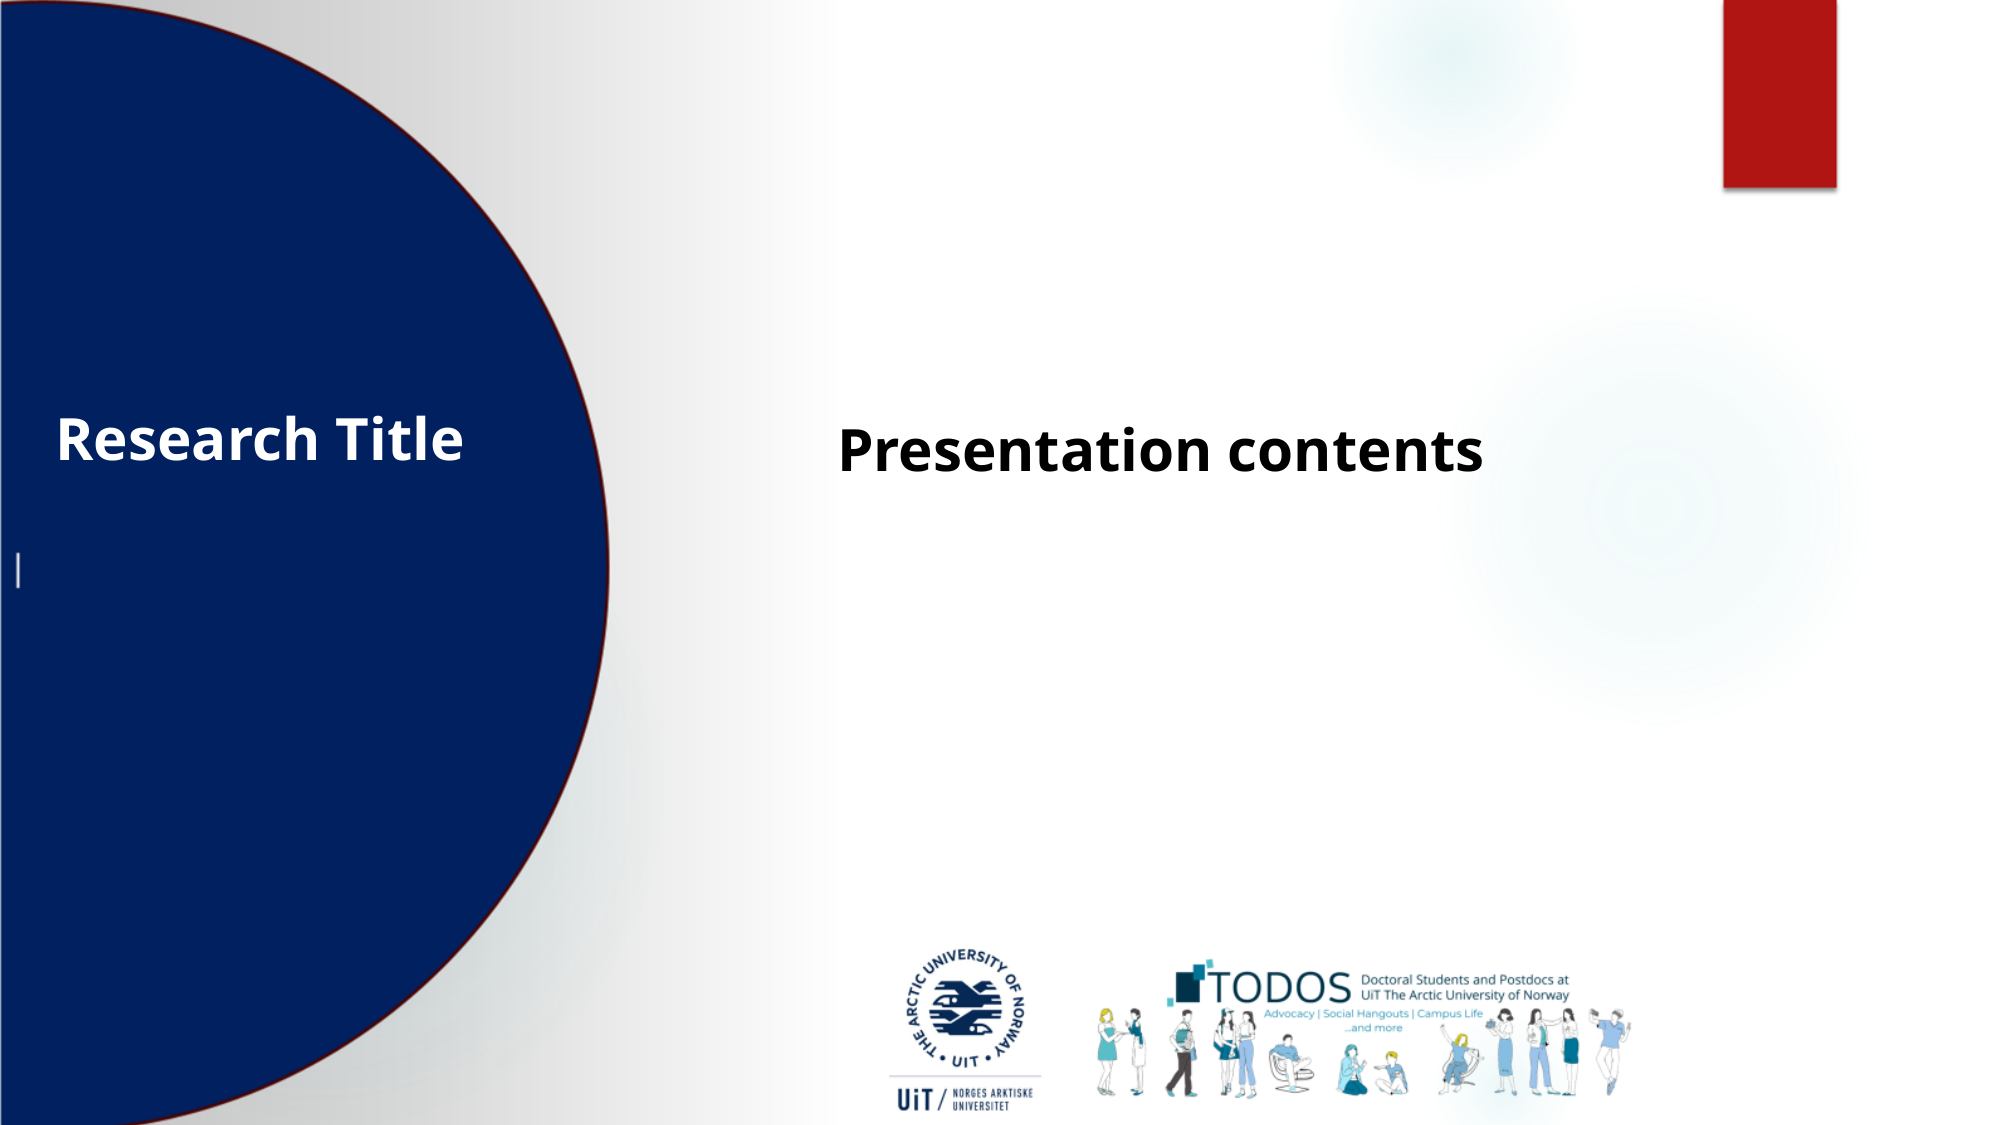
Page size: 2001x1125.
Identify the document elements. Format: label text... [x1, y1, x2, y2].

picture [0, 0, 2001, 1125]
text_box Research Title [40, 395, 480, 480]
text_box Presentation contents [822, 406, 1500, 491]
